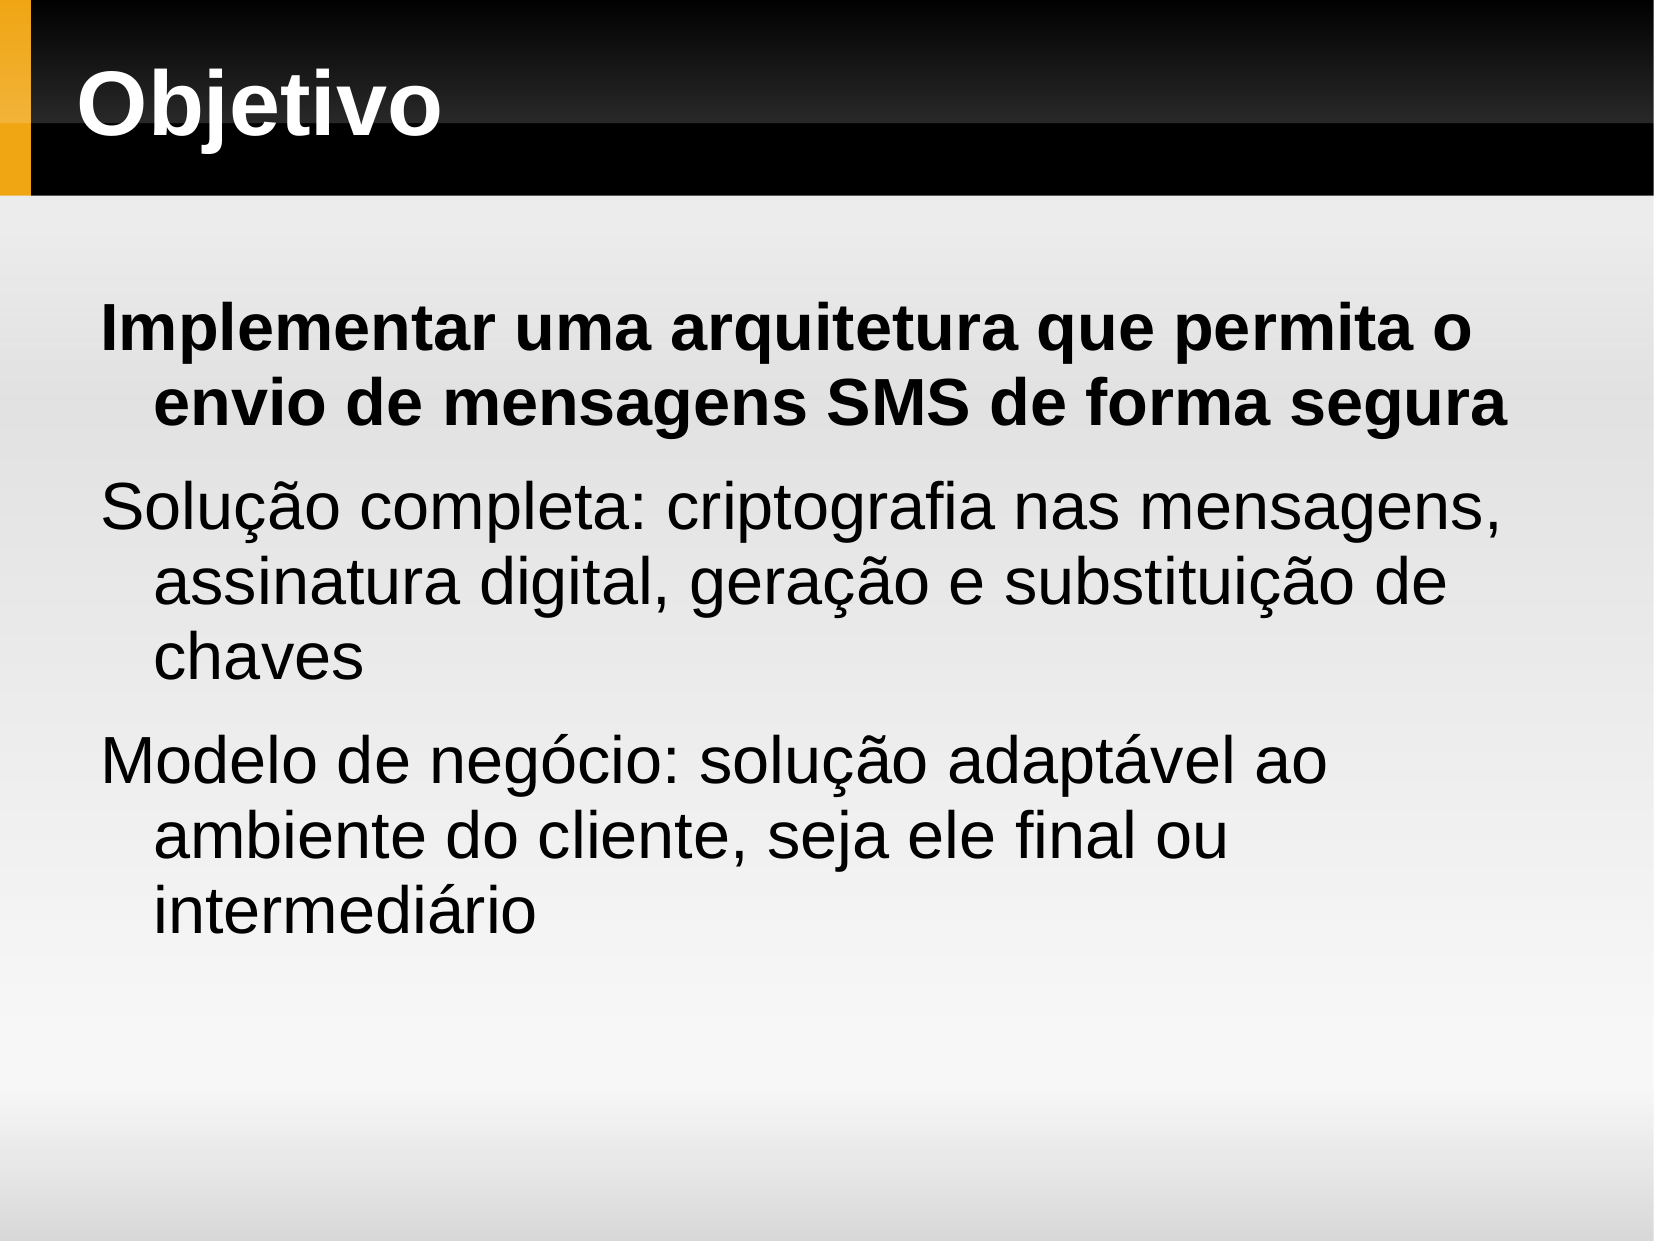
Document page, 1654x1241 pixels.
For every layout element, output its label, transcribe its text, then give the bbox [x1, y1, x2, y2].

title Objetivo [76, 7, 1565, 200]
list Implementar uma arquitetura que permita o envio de mensagens SMS de forma segura Solução completa: criptografia nas mensagens, assinatura digital, geração e substituição de chaves Modelo de negócio: solução adaptável ao ambiente do cliente, seja ele final ou intermediário [82, 290, 1571, 1147]
picture [0, 0, 1654, 1241]
